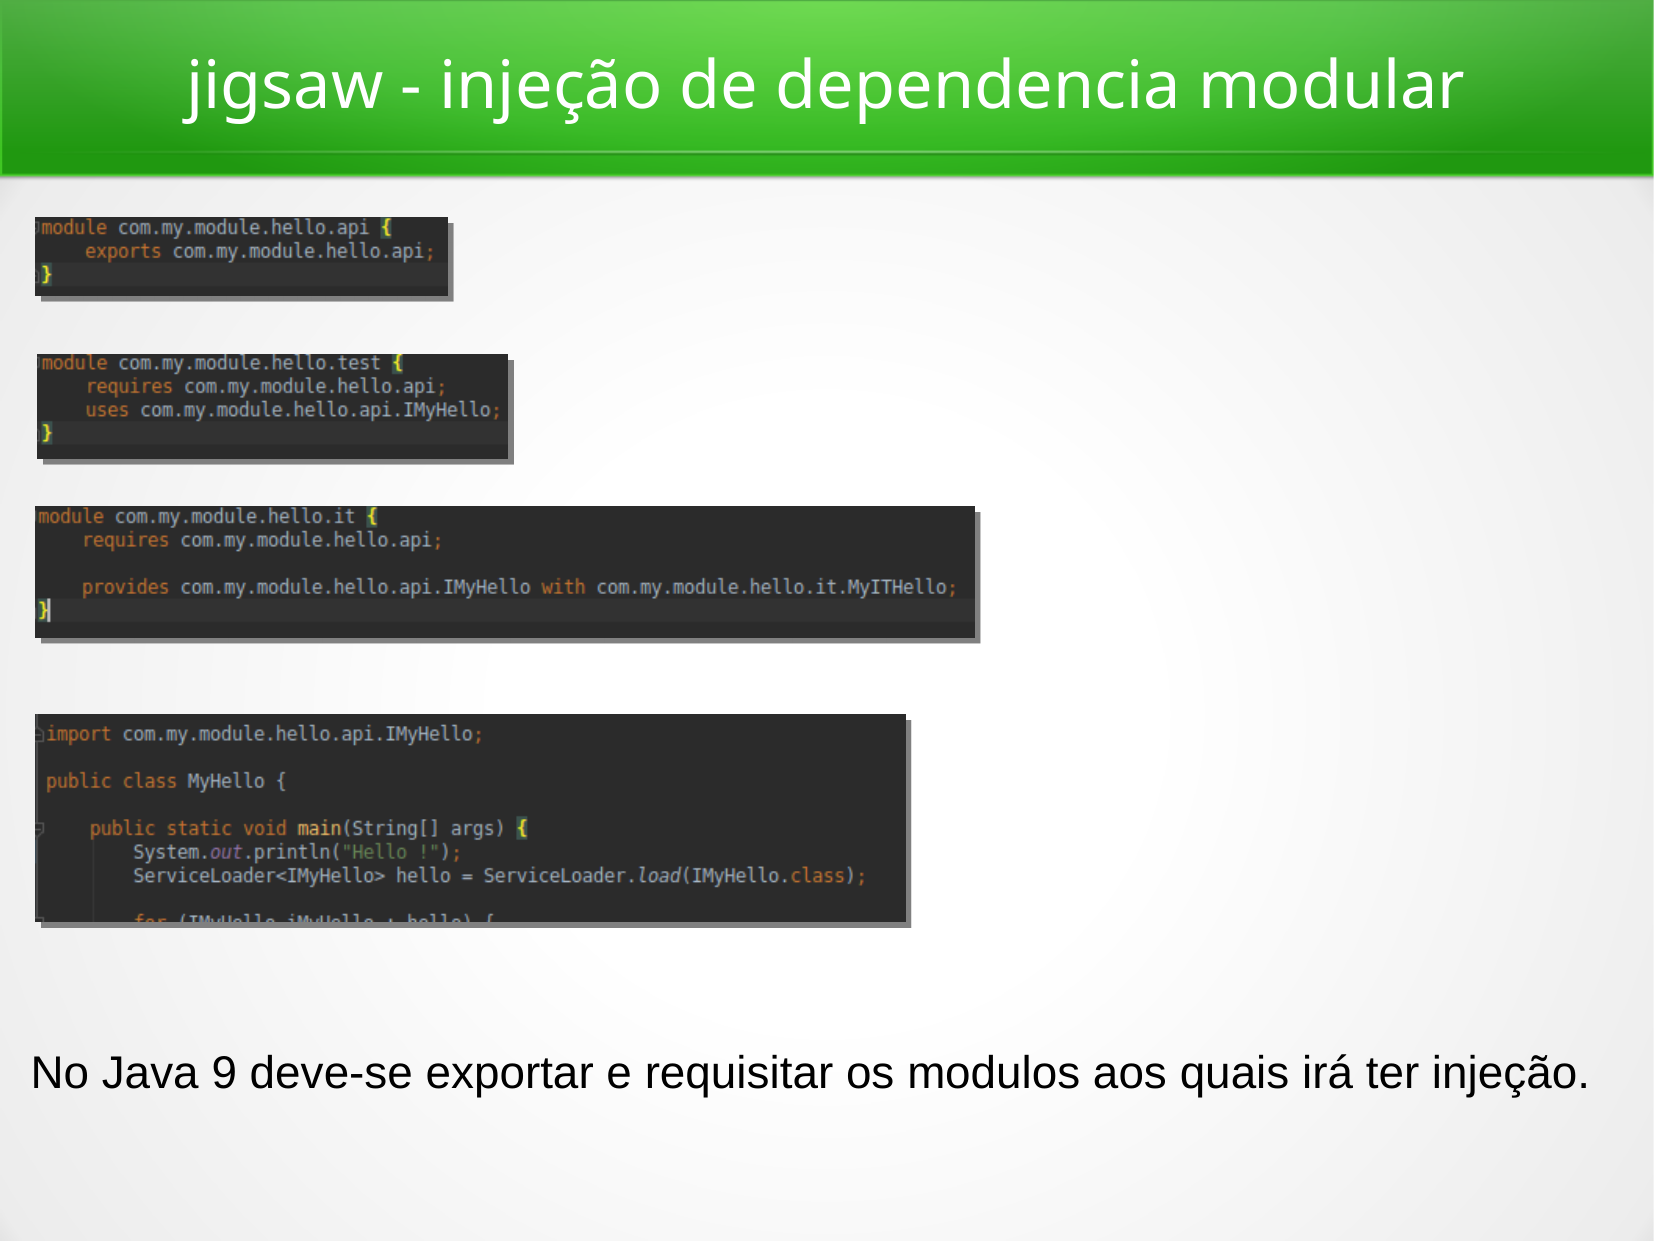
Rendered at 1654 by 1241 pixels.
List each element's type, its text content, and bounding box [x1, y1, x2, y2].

title jigsaw - injeção de dependencia modular [82, 11, 1571, 154]
text_box No Java 9 deve-se exportar e requisitar os modulos aos quais irá ter injeção. [15, 1040, 1607, 1158]
picture [0, 0, 1654, 1241]
